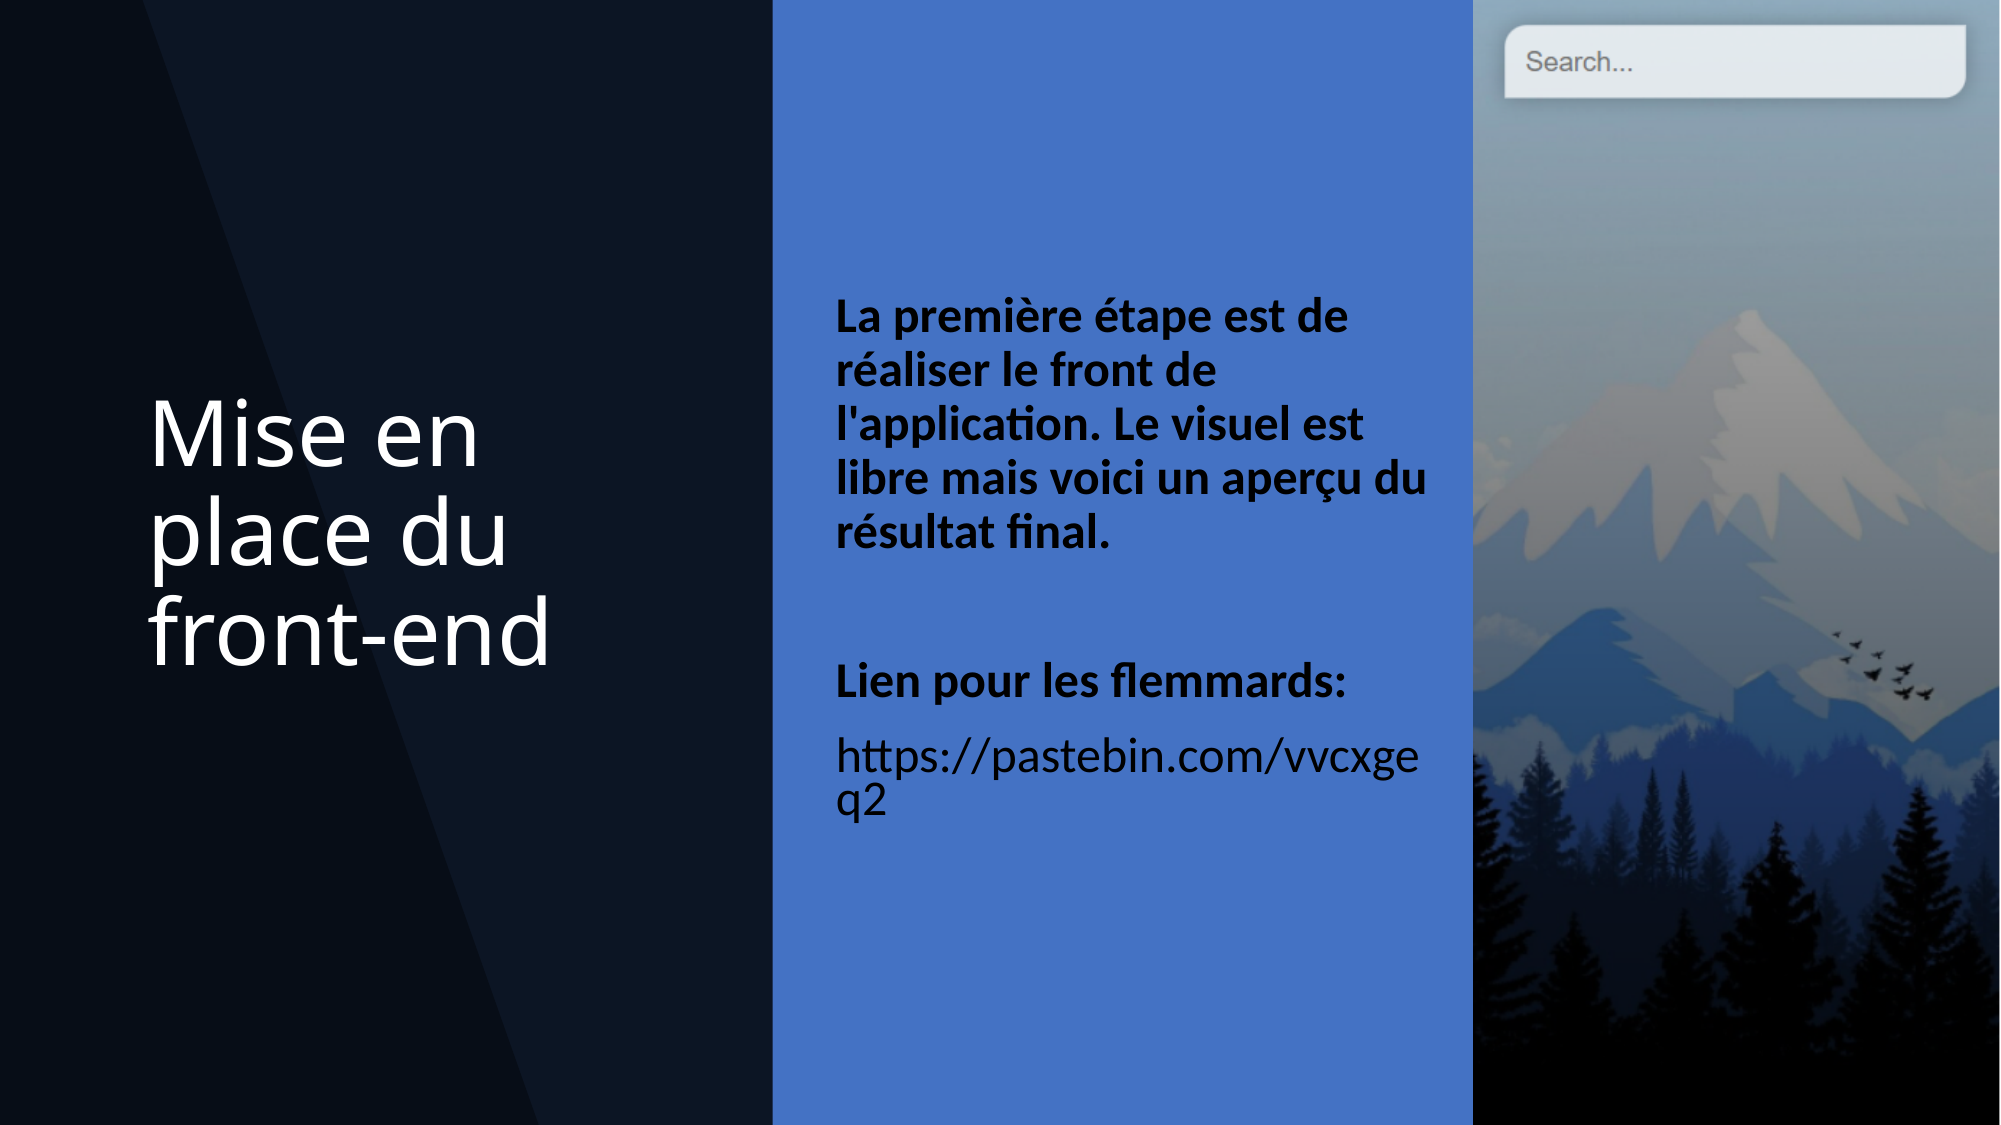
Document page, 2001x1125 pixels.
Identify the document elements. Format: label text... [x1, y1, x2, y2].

title Mise en place du front-end [131, 104, 671, 968]
text_box [0, 0, 1473, 1125]
picture [1473, 0, 2000, 1125]
list La première étape est de réaliser le front de l'application. Le visuel est libre mais voici un aperçu du résultat final. Lien pour les flemmards: https://pastebin.com/vvcxgeq2 [820, 104, 1448, 968]
